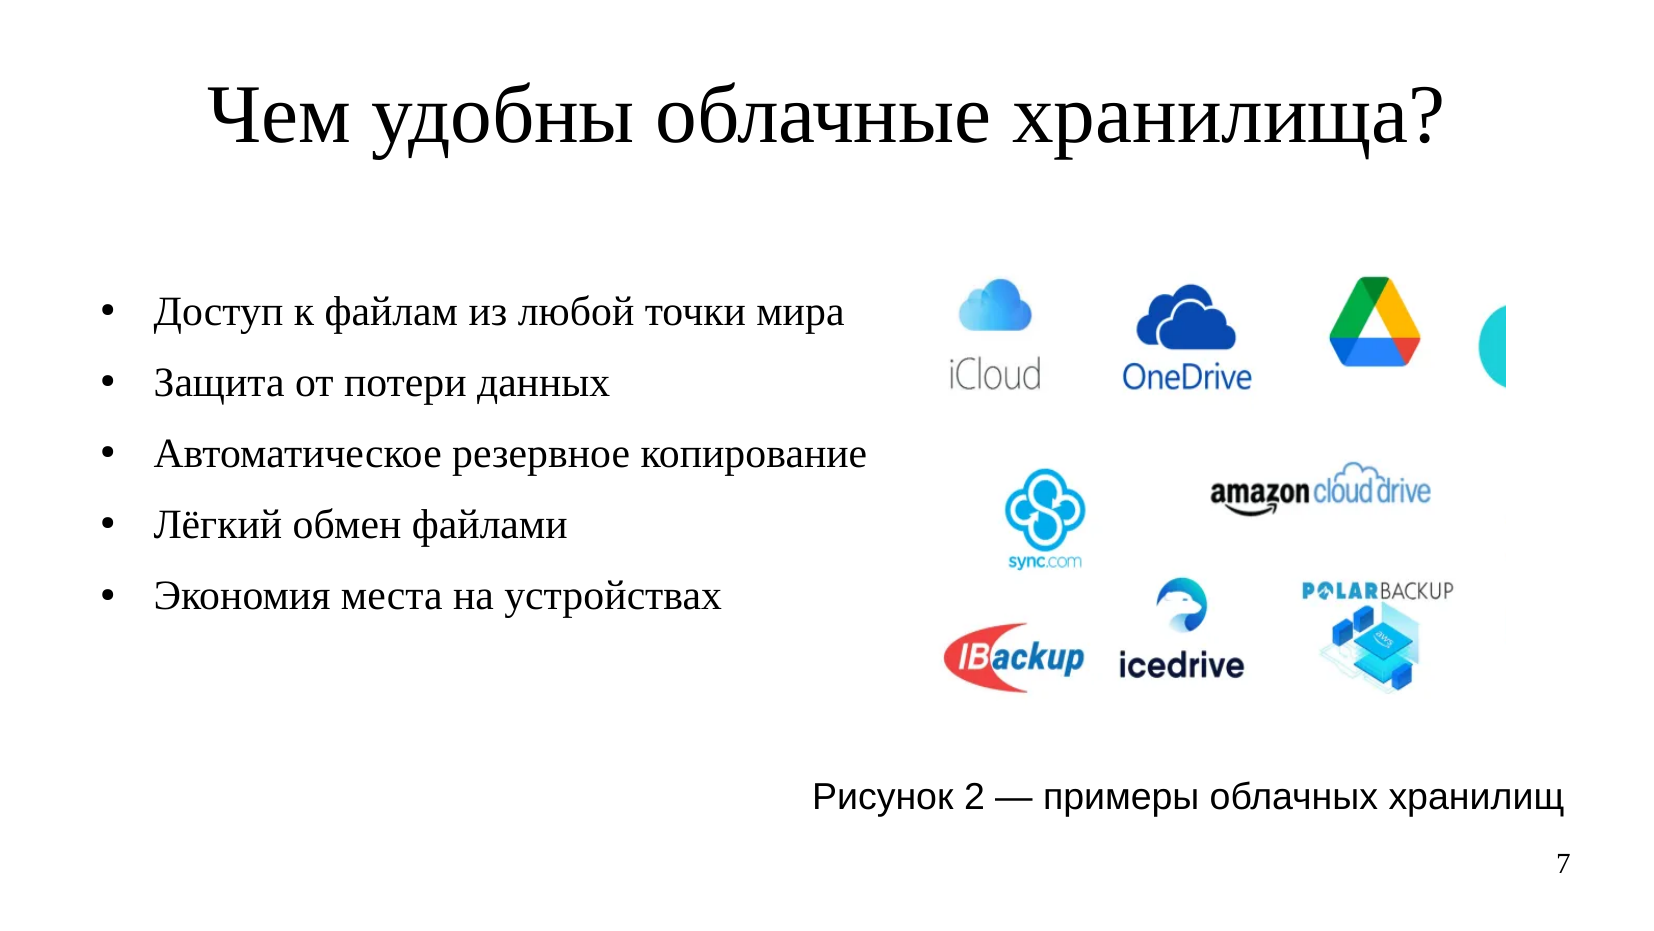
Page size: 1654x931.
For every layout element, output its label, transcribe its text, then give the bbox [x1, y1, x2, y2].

picture [915, 240, 1506, 709]
text_box Рисунок 2 — примеры облачных хранилищ [797, 767, 1654, 825]
list Доступ к файлам из любой точки мира Защита от потери данных Автоматическое резервное копирование Лёгкий обмен файлами Экономия места на устройствах [82, 217, 1571, 757]
title Чем удобны облачные хранилища? [82, 37, 1571, 193]
